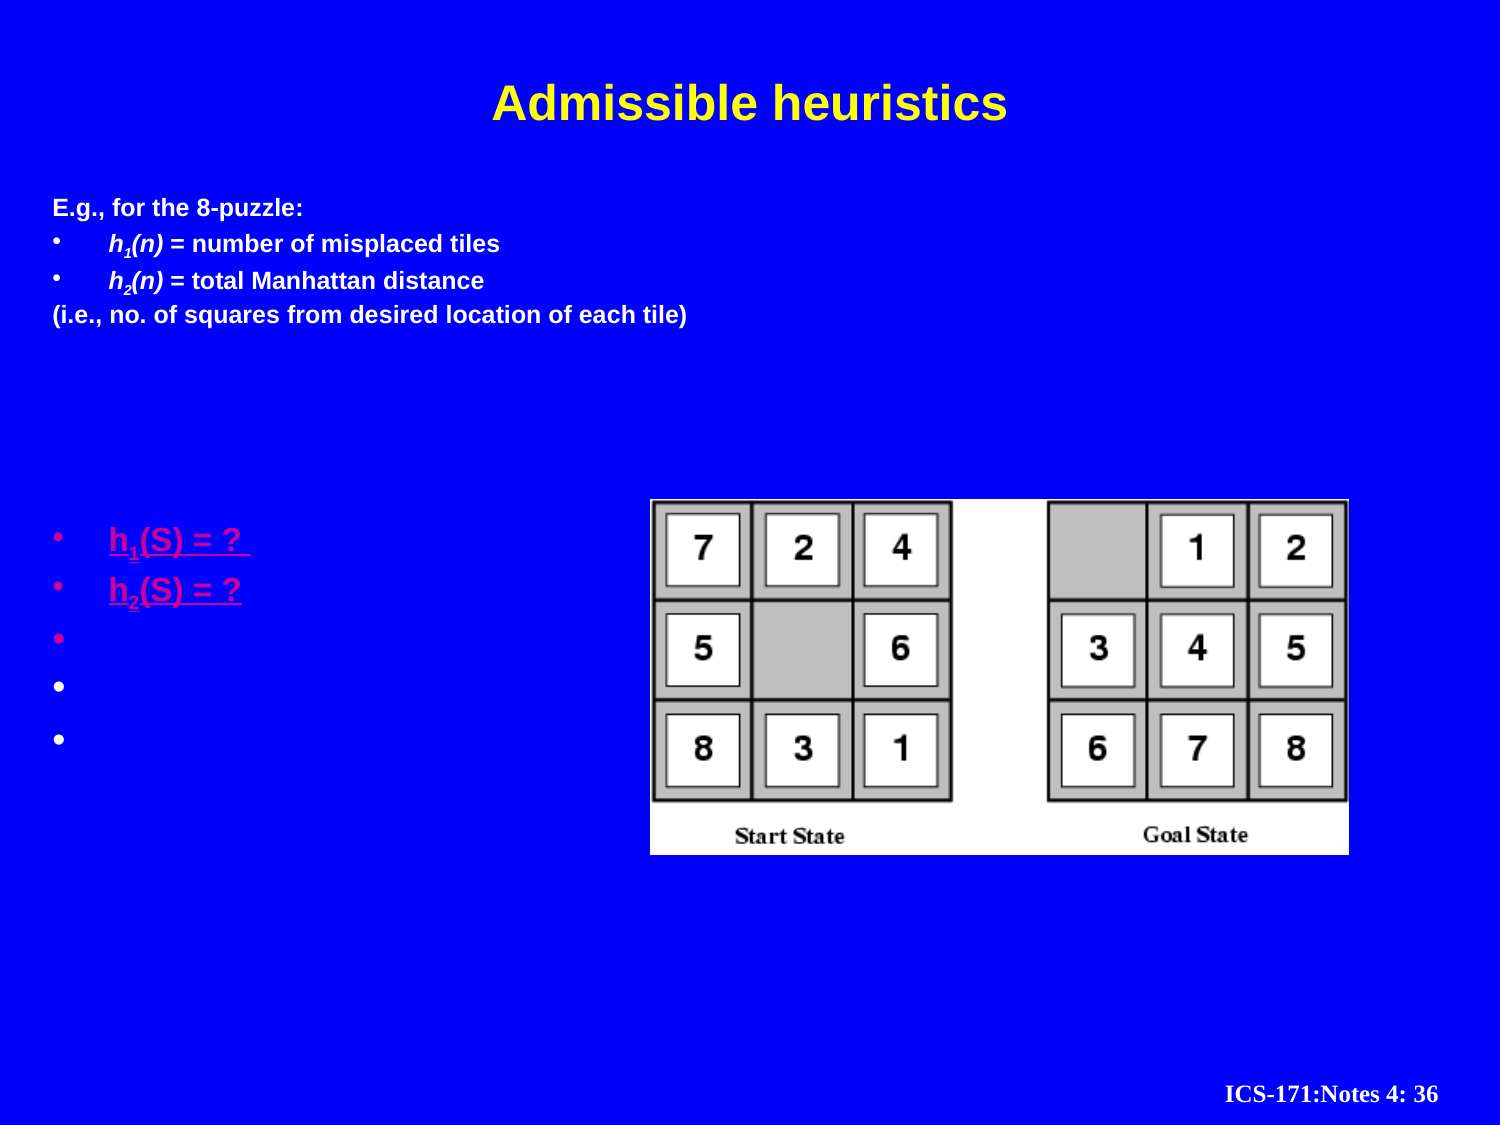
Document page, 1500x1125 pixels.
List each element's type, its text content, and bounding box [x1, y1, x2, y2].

title Admissible heuristics [112, 49, 1388, 150]
list E.g., for the 8-puzzle: h1(n) = number of misplaced tiles h2(n) = total Manhattan distance (i.e., no. of squares from desired location of each tile) h1(S) = ? h2(S) = ? [37, 187, 1326, 1013]
picture [650, 499, 1349, 855]
